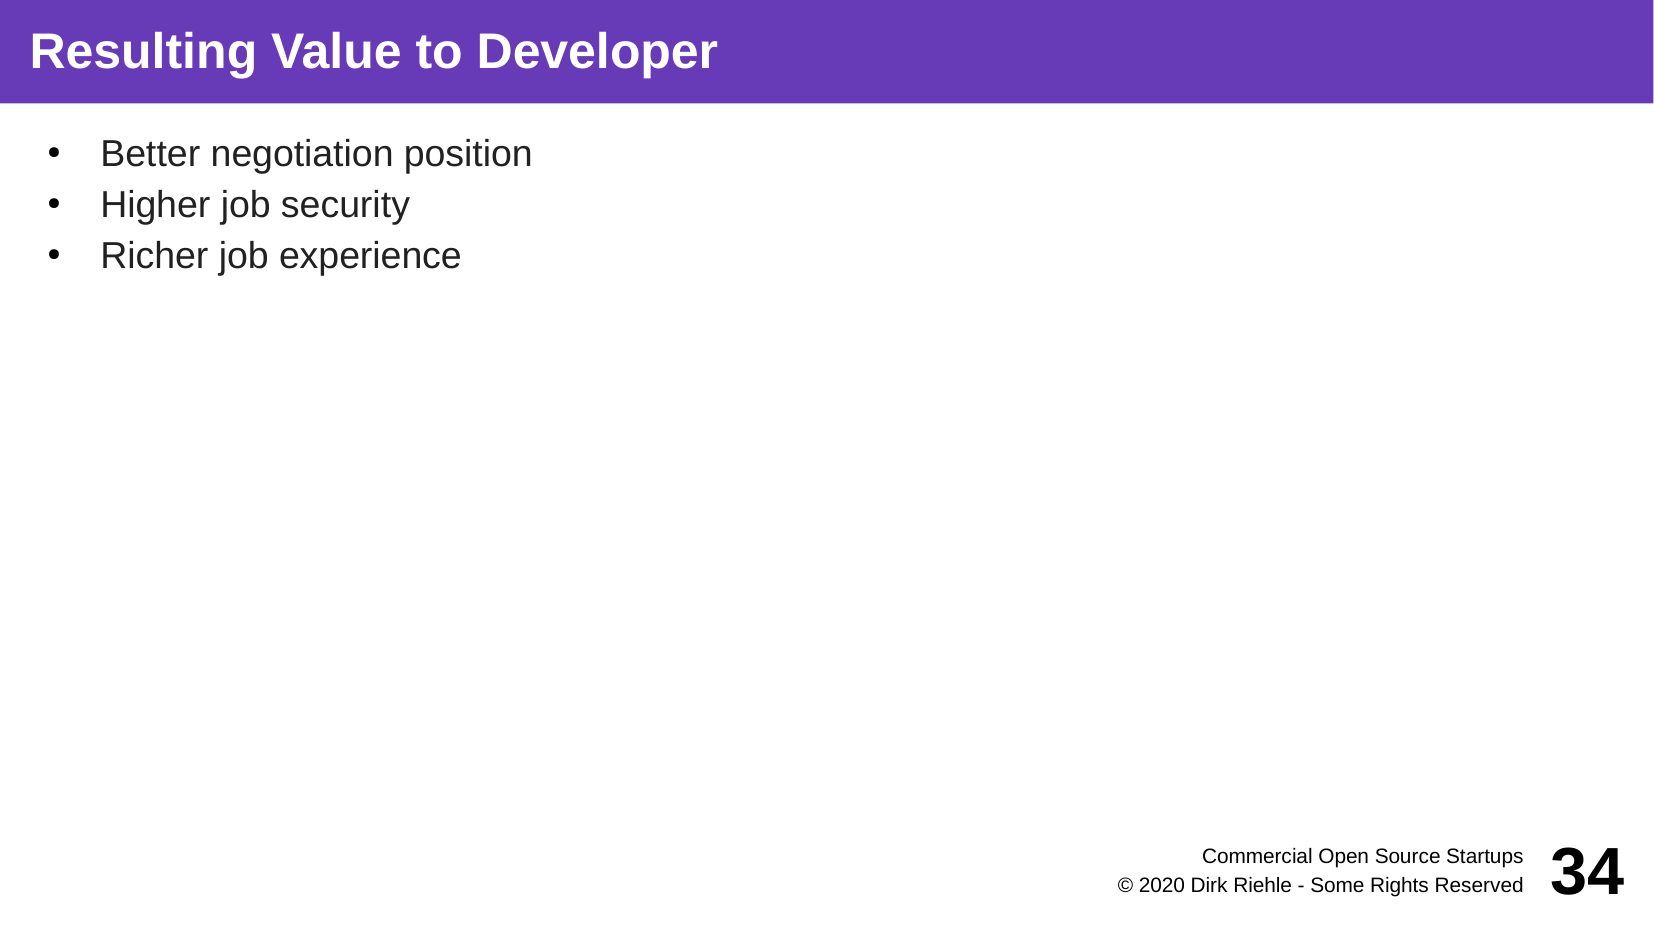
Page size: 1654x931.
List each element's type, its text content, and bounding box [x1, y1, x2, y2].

title Resulting Value to Developer [0, 0, 1654, 104]
list Better negotiation position Higher job security Richer job experience [29, 132, 1625, 813]
